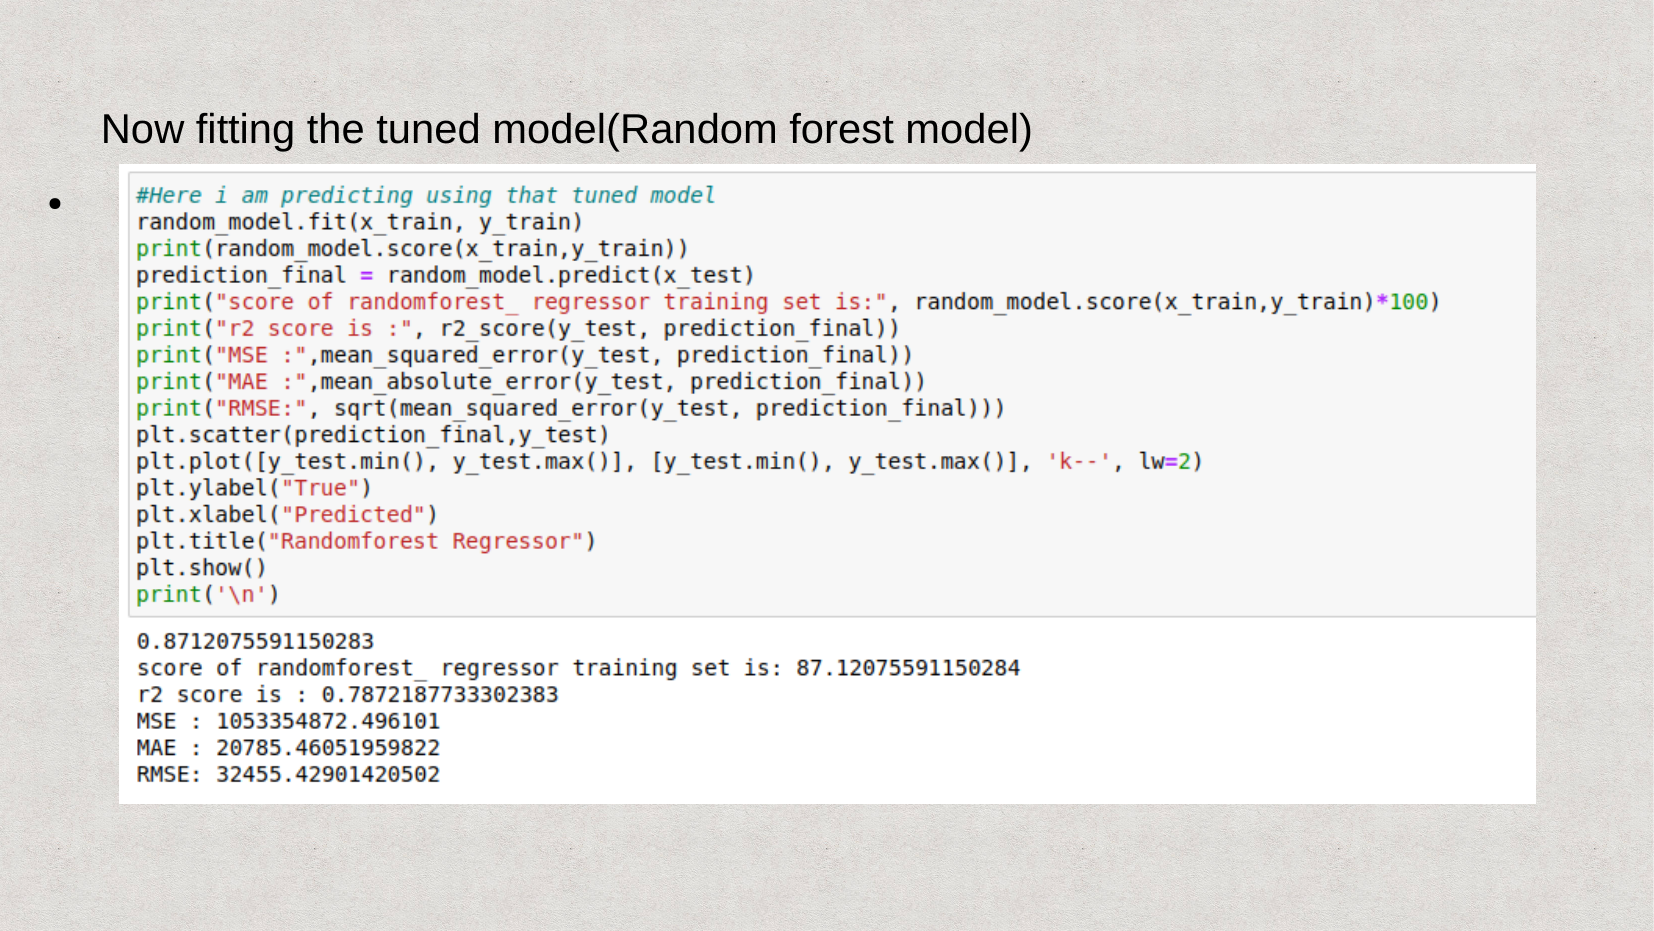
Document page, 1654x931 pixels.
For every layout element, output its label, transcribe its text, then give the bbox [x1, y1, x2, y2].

list Now fitting the tuned model(Random forest model) [30, 30, 1606, 871]
picture [0, 0, 1654, 931]
